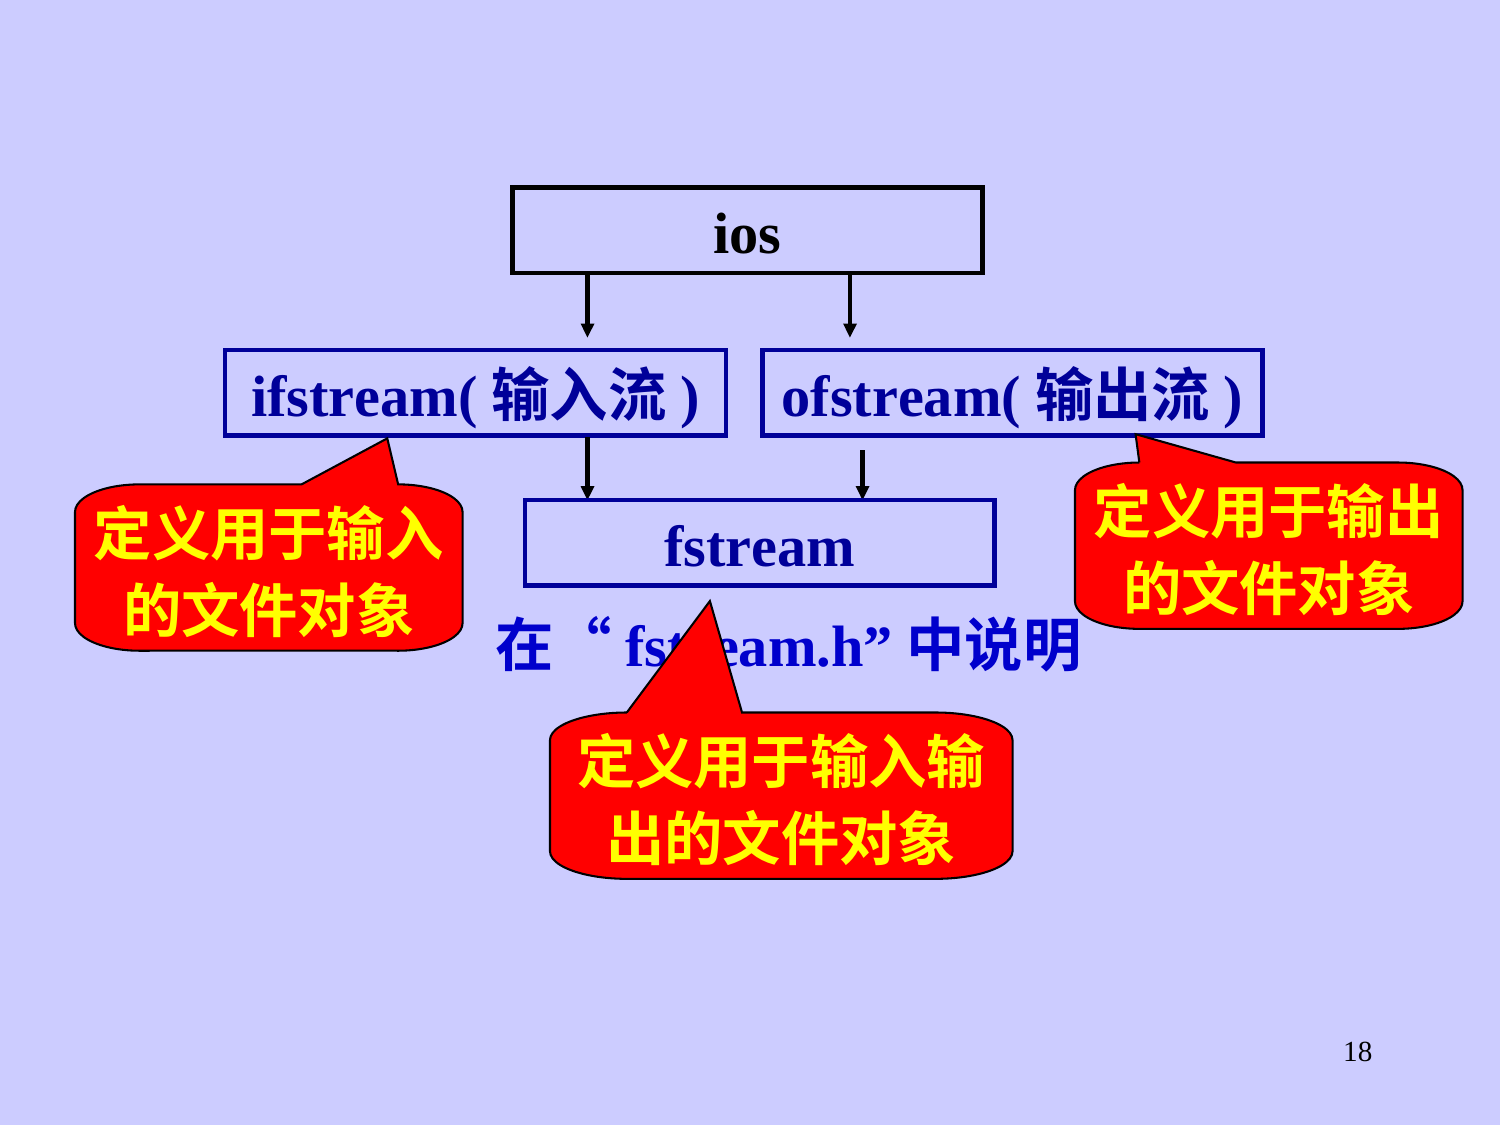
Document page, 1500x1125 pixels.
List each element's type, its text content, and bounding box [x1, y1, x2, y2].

text_box ifstream(输入流) [225, 350, 727, 436]
text_box ofstream(输出流) [762, 350, 1263, 436]
text_box 在“fstream.h”中说明 [424, 600, 1152, 686]
text_box 定义用于输入输出的文件对象 [549, 601, 1013, 879]
text_box 定义用于输入的文件对象 [75, 438, 463, 651]
text_box 定义用于输出的文件对象 [1074, 434, 1463, 629]
text_box ios [512, 187, 983, 273]
text_box fstream [524, 500, 995, 586]
text_box <编号> [1074, 1025, 1388, 1101]
